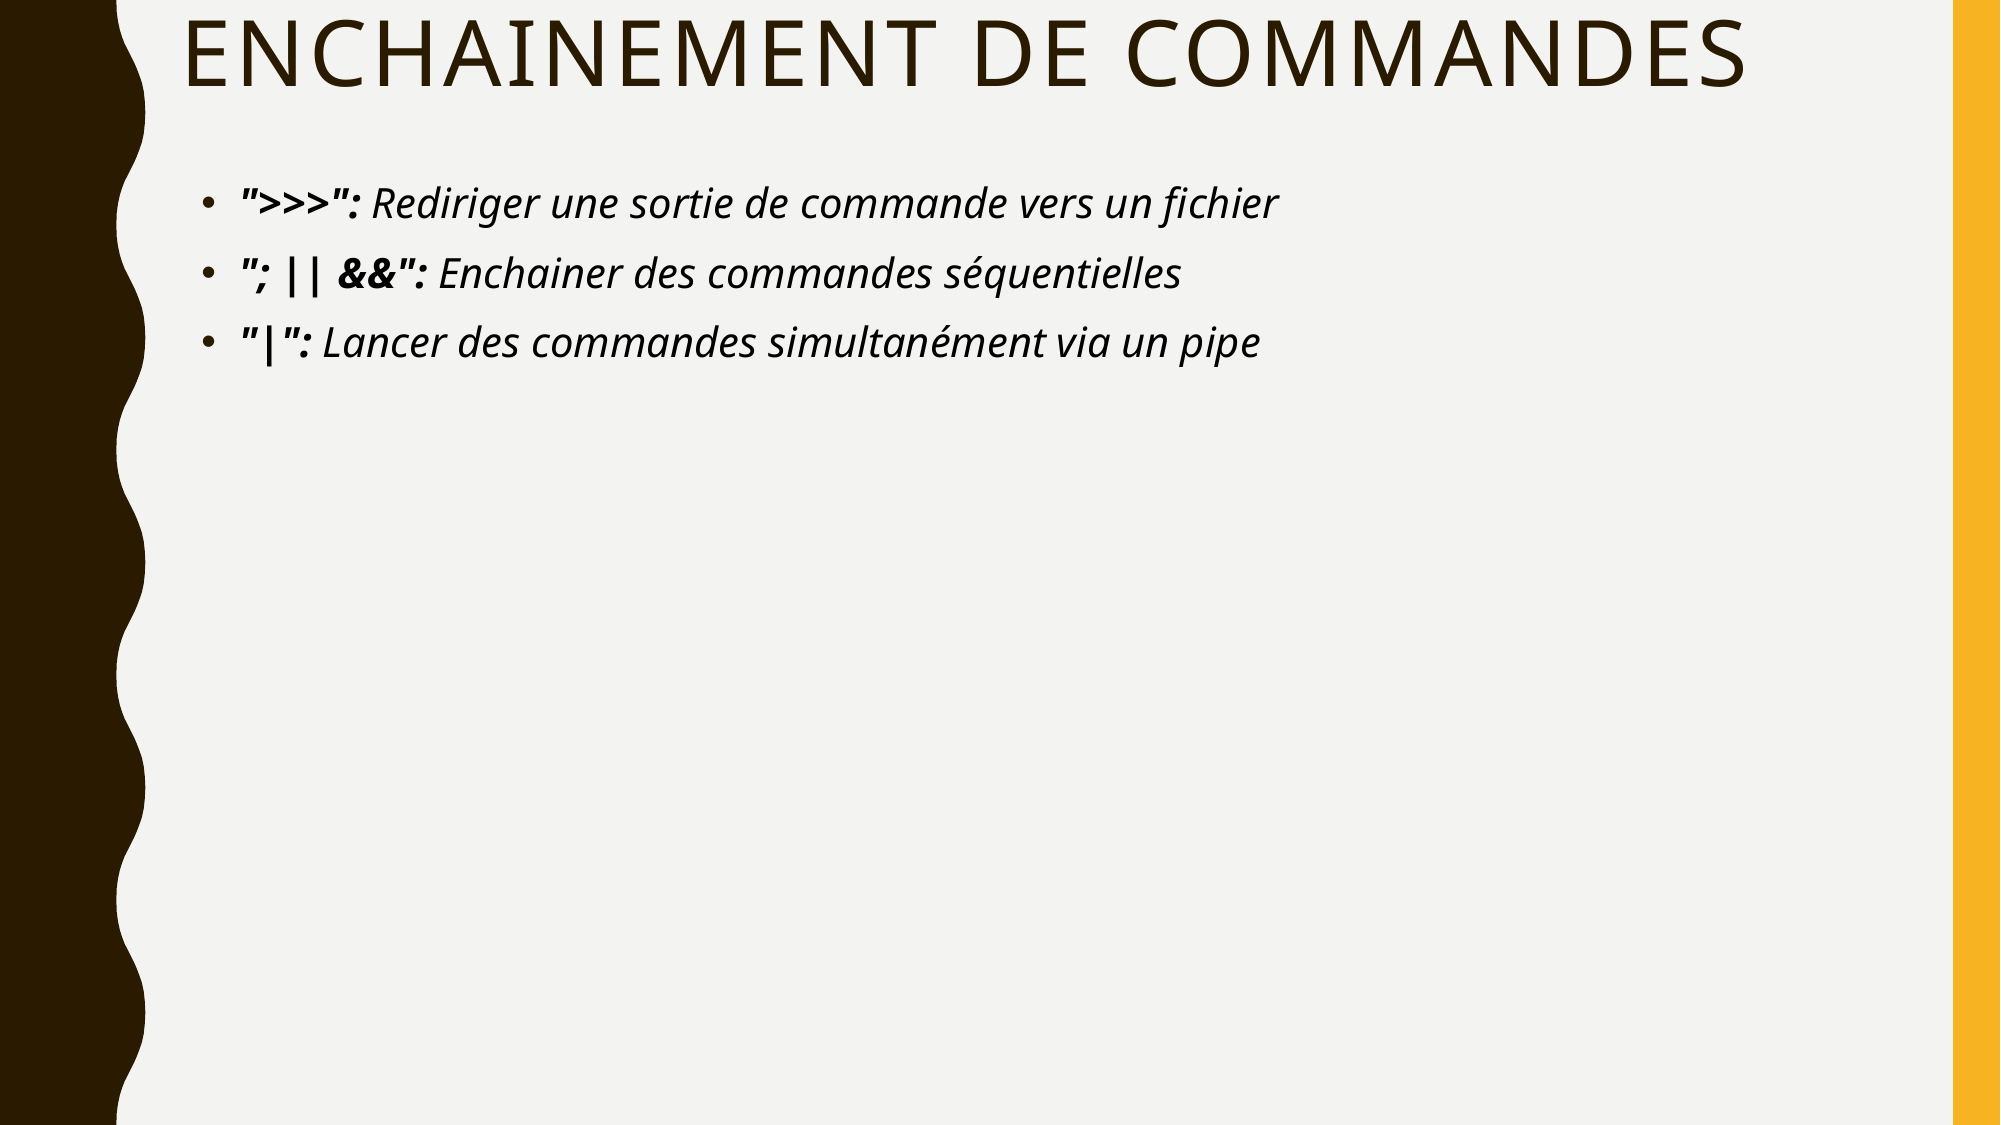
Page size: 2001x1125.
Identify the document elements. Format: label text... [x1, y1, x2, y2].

title Enchainement de commandes [165, 0, 1951, 147]
list ">>>": Rediriger une sortie de commande vers un fichier "; || &&": Enchainer des commandes séquentielles "|": Lancer des commandes simultanément via un pipe [186, 164, 1857, 754]
